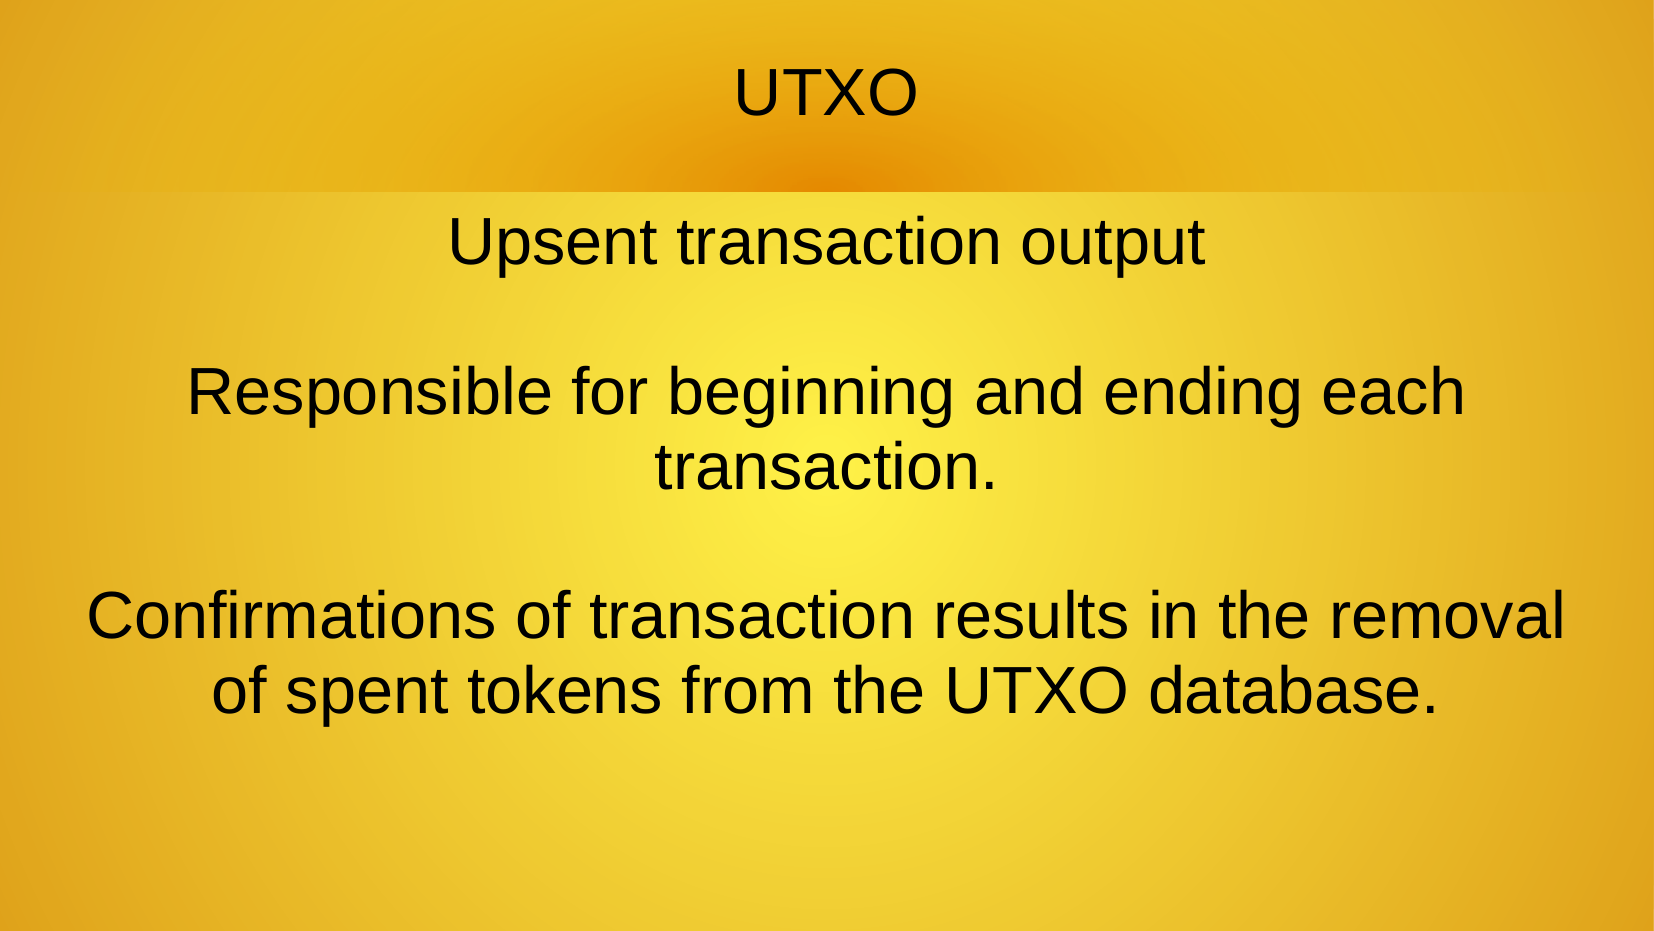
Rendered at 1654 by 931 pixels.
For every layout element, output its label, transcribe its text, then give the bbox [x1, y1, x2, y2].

subtitle UTXO Upsent transaction output Responsible for beginning and ending each transaction. Confirmations of transaction results in the removal of spent tokens from the UTXO database. [82, 35, 1571, 748]
